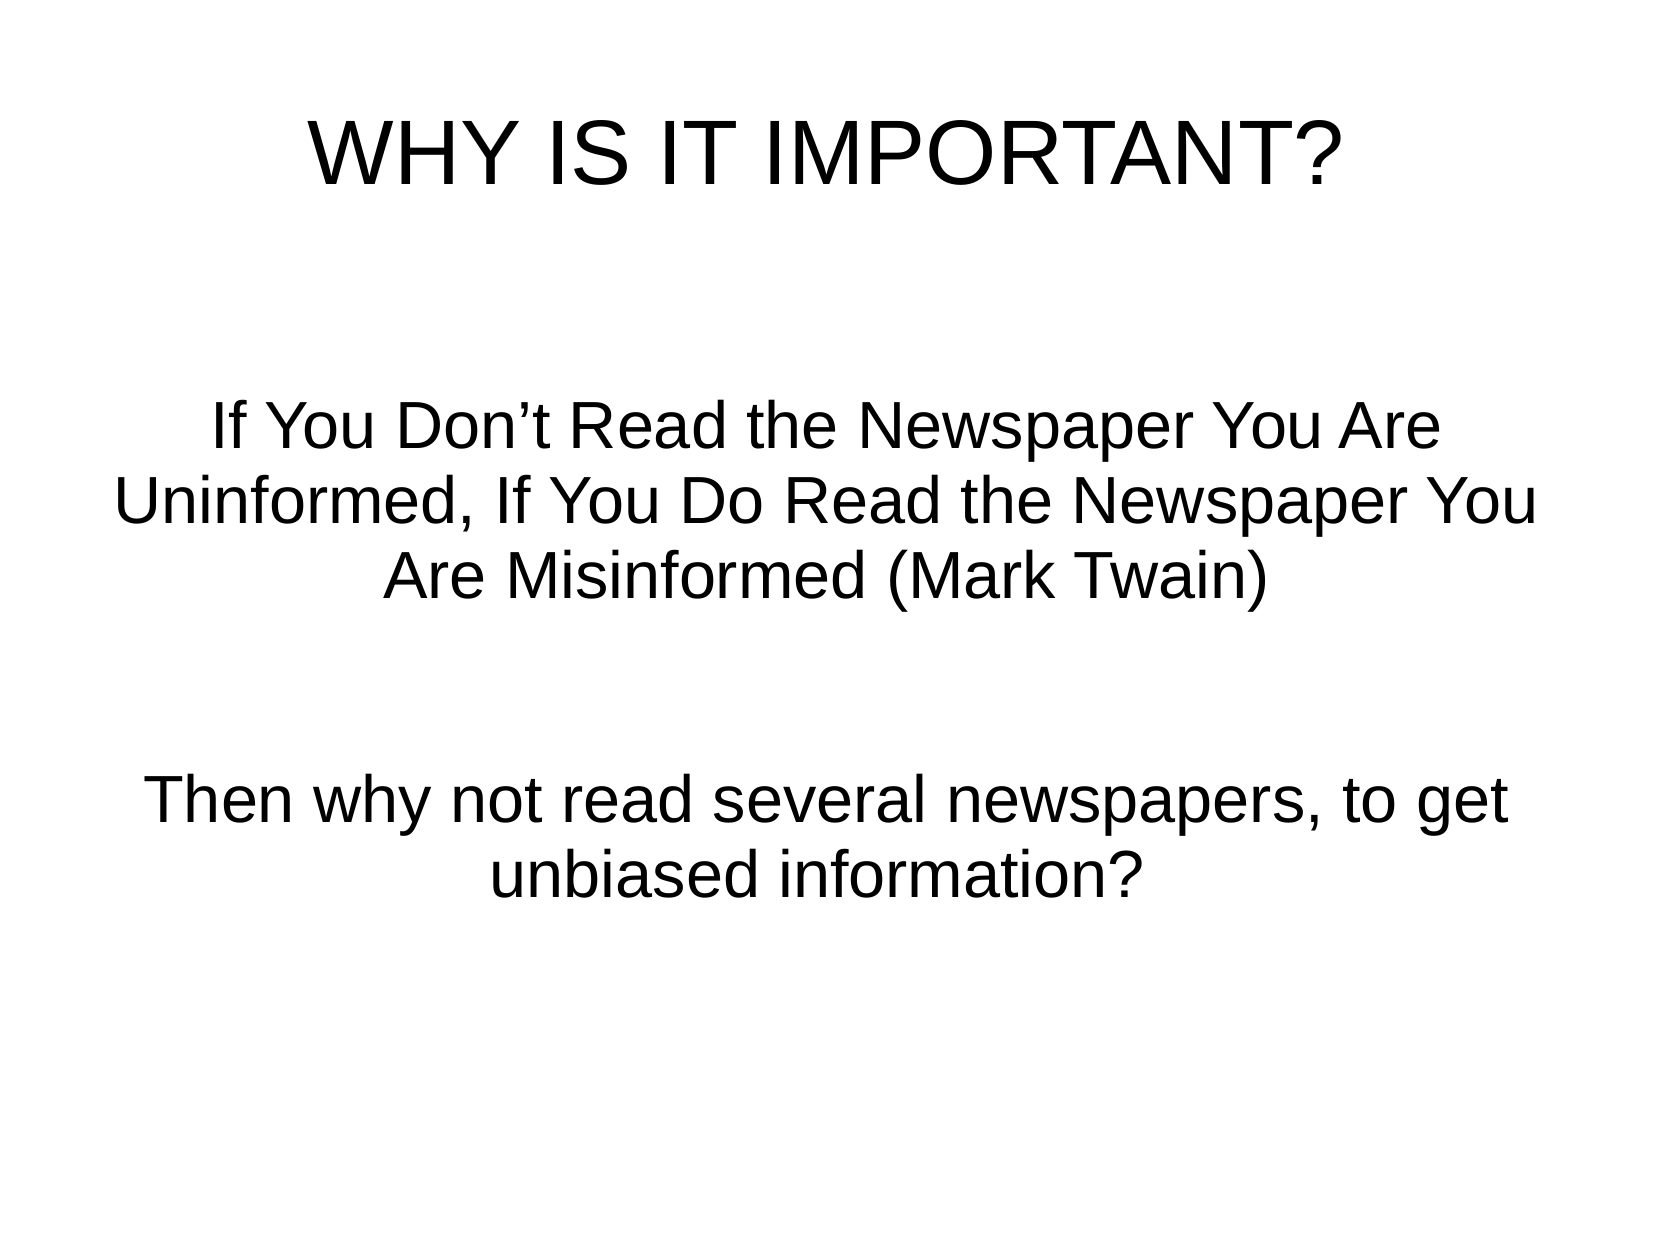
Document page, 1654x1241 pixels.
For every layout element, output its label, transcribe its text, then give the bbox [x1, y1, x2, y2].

subtitle If You Don’t Read the Newspaper You Are Uninformed, If You Do Read the Newspaper You Are Misinformed (Mark Twain) Then why not read several newspapers, to get unbiased information? [82, 290, 1571, 1010]
title WHY IS IT IMPORTANT? [82, 49, 1571, 257]
